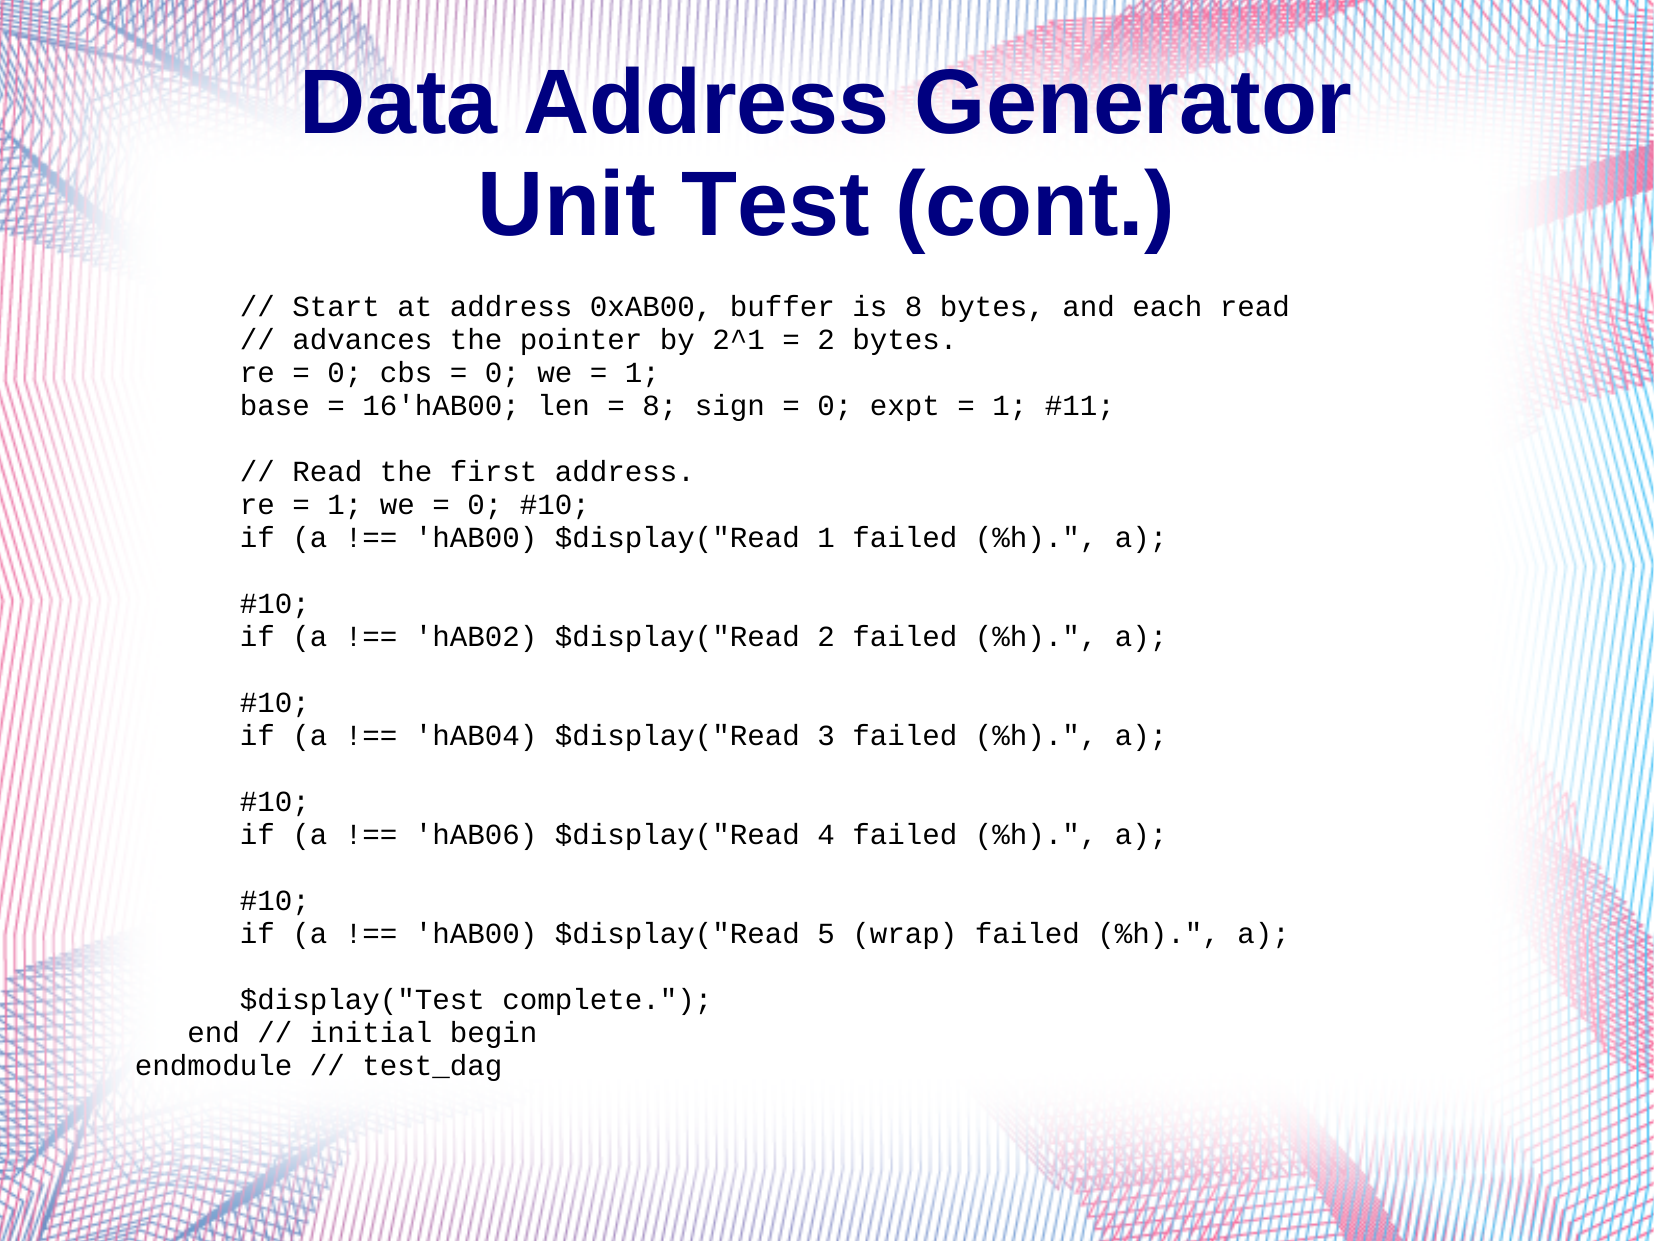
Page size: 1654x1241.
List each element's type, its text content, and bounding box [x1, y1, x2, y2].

title Data Address Generator Unit Test (cont.) [82, 49, 1571, 257]
text_box // Start at address 0xAB00, buffer is 8 bytes, and each read // advances the pointer by 2^1 = 2 bytes. re = 0; cbs = 0; we = 1; base = 16'hAB00; len = 8; sign = 0; expt = 1; #11; // Read the first address. re = 1; we = 0; #10; if (a !== 'hAB00) $display("Read 1 failed (%h).", a); #10; if (a !== 'hAB02) $display("Read 2 failed (%h).", a); #10; if (a !== 'hAB04) $display("Read 3 failed (%h).", a); #10; if (a !== 'hAB06) $display("Read 4 failed (%h).", a); #10; if (a !== 'hAB00) $display("Read 5 (wrap) failed (%h).", a); $display("Test complete."); end // initial begin endmodule // test_dag [120, 284, 1305, 1126]
picture [0, 0, 1654, 1241]
